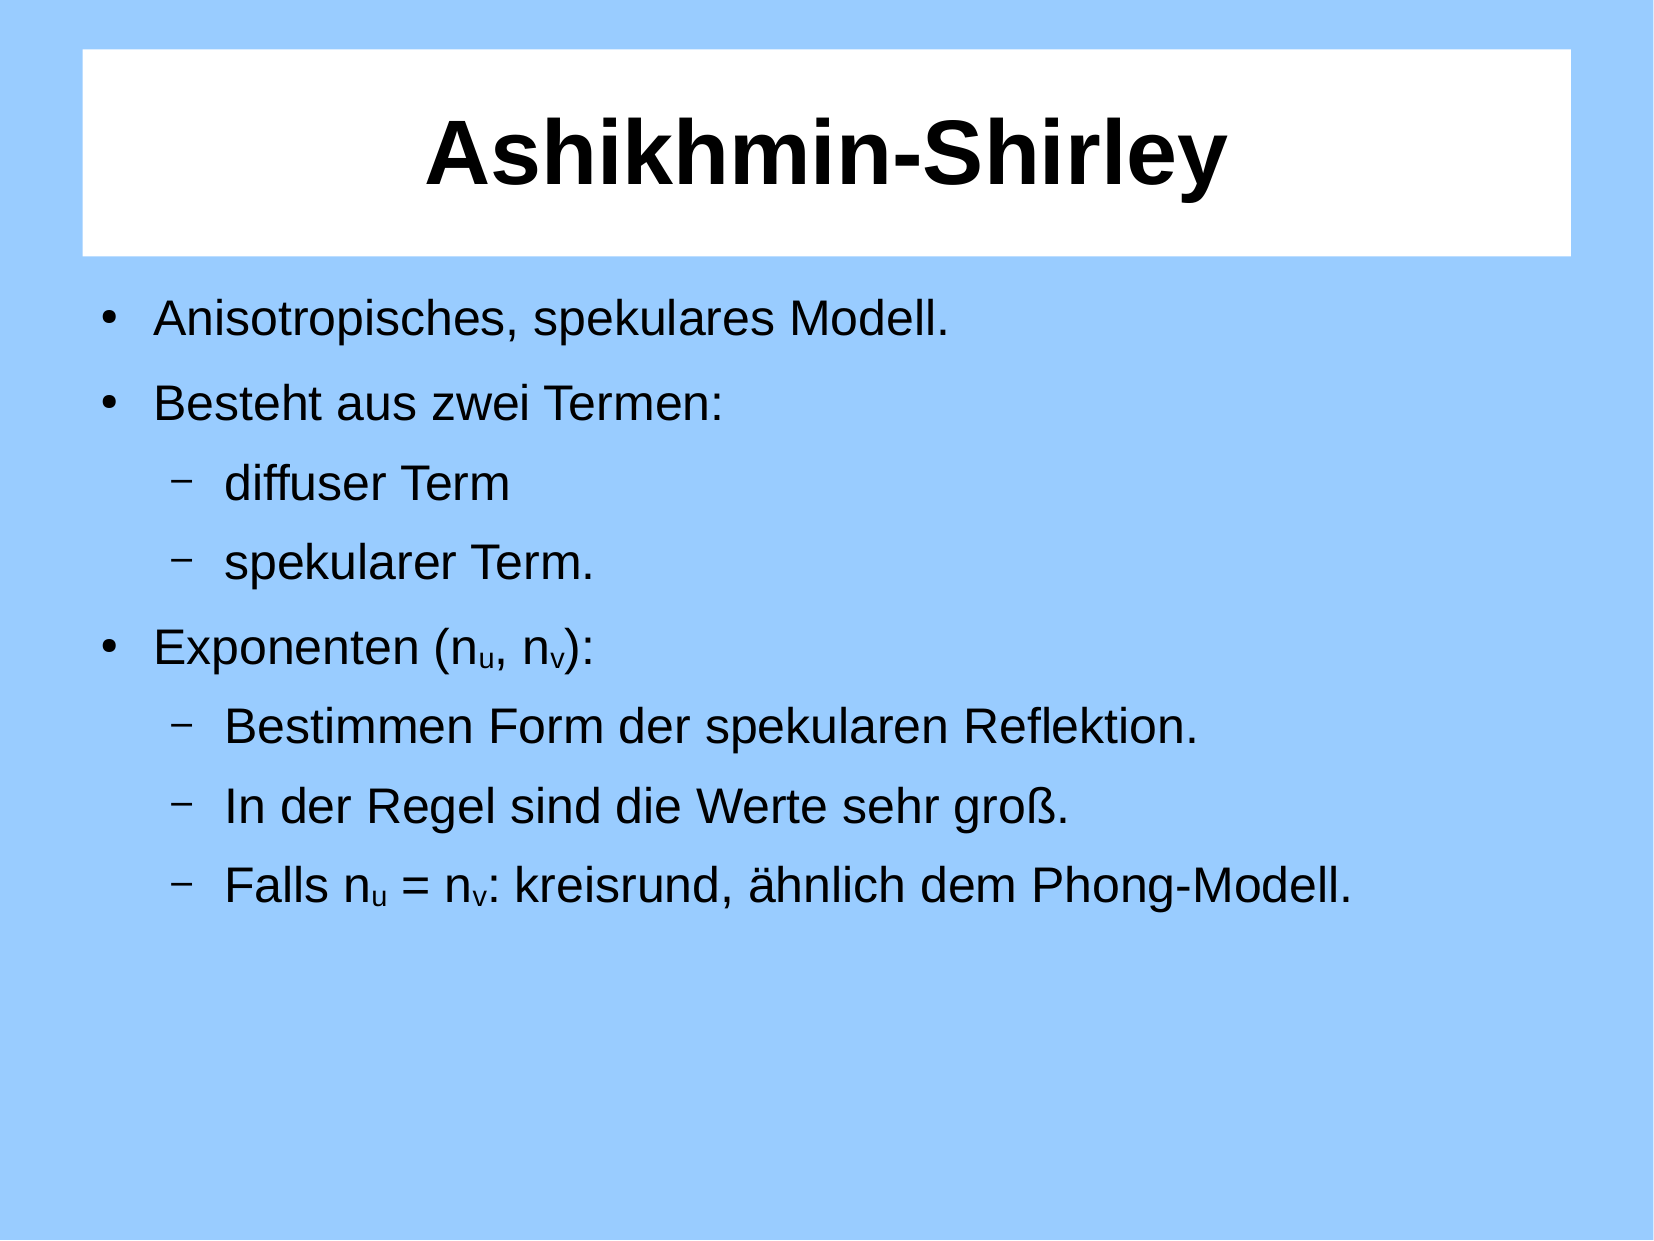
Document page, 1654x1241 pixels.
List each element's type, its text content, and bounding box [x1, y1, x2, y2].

title Ashikhmin-Shirley [82, 49, 1571, 257]
list Anisotropisches, spekulares Modell. Besteht aus zwei Termen: diffuser Term spekularer Term. Exponenten (nu, nv): Bestimmen Form der spekularen Reflektion. In der Regel sind die Werte sehr groß. Falls nu = nv: kreisrund, ähnlich dem Phong-Modell. [82, 290, 1571, 1170]
